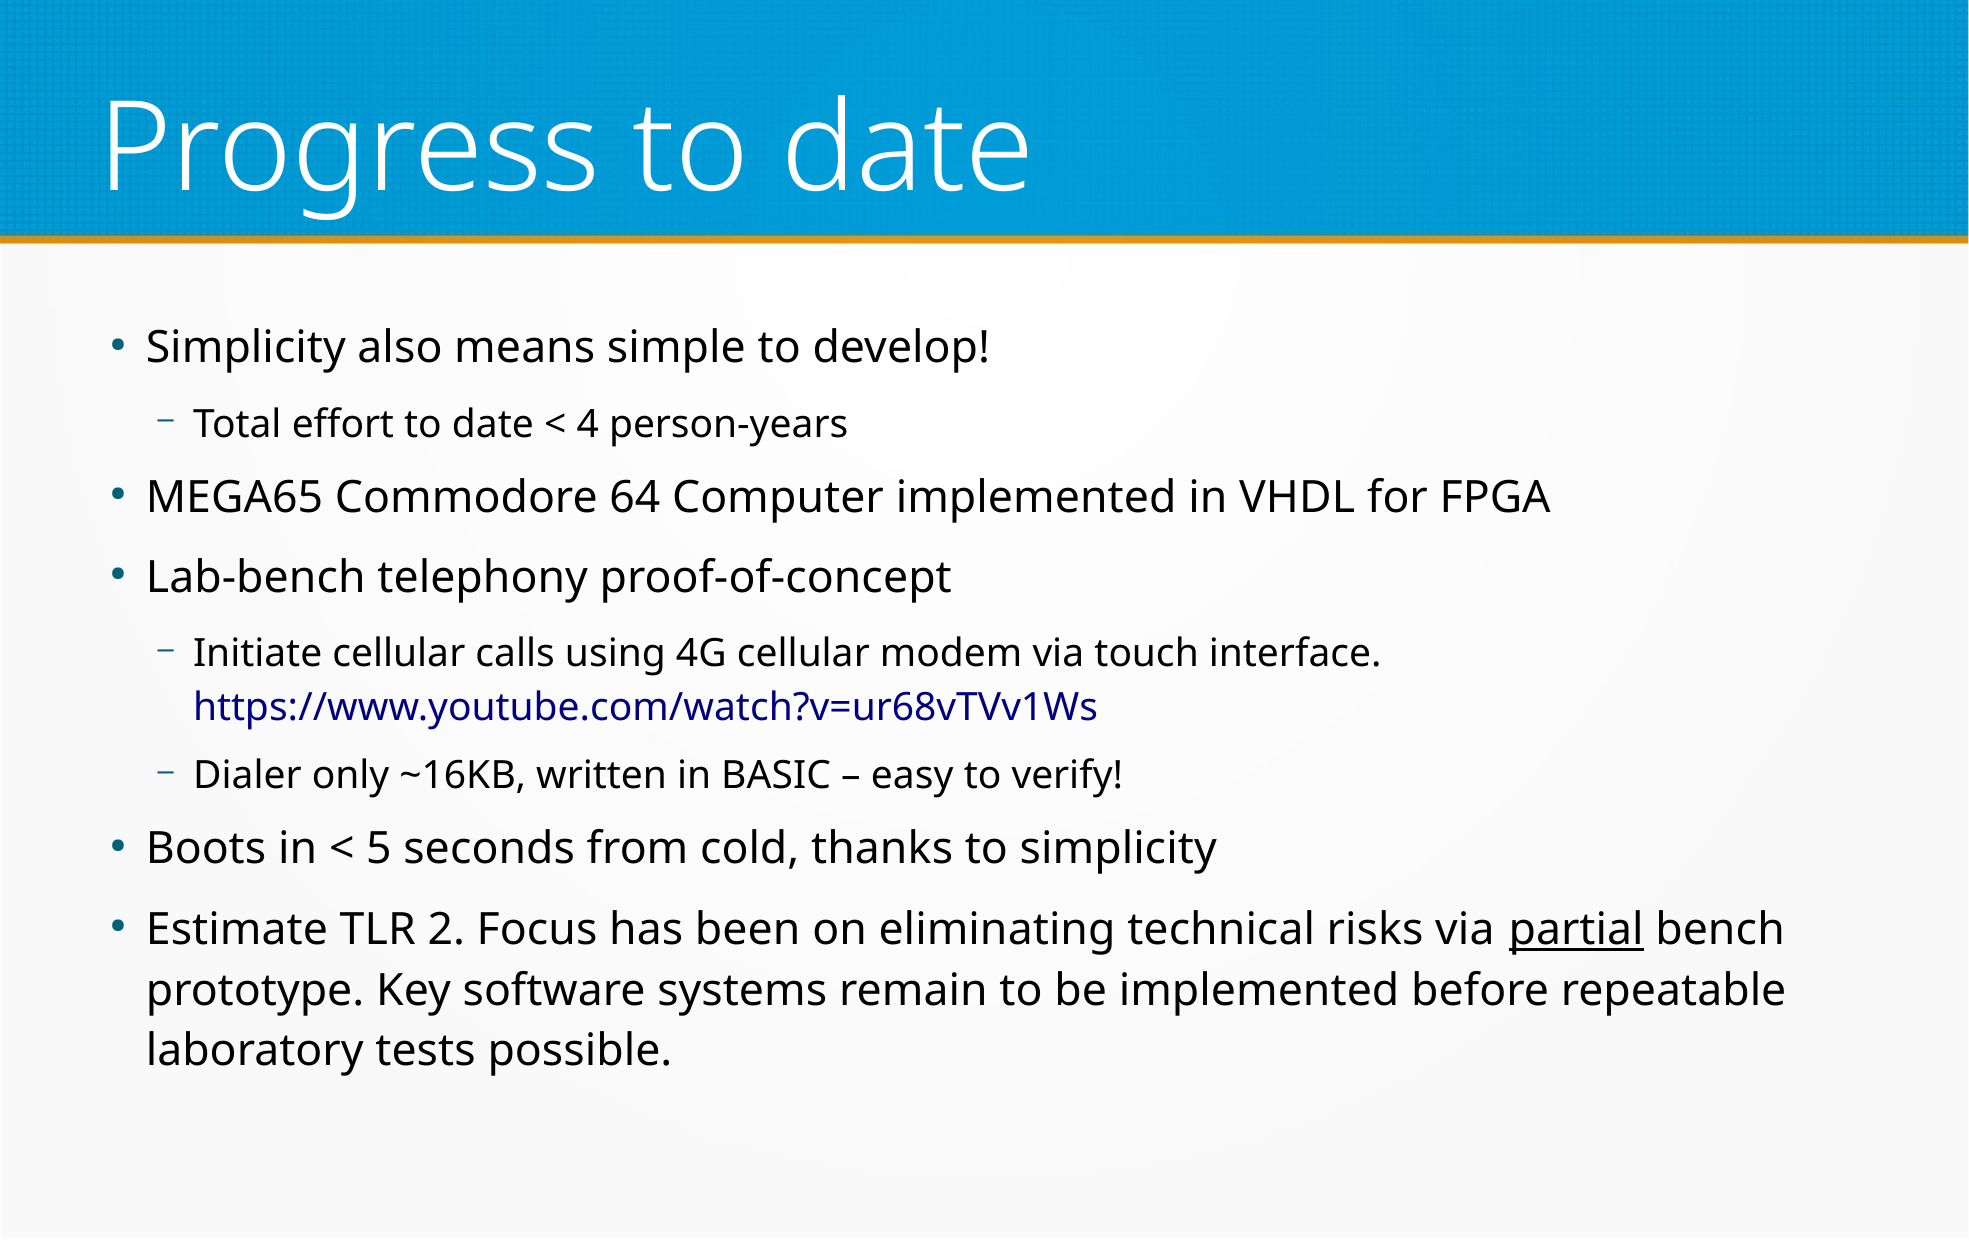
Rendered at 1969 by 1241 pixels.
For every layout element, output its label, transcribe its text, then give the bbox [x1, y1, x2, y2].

list Simplicity also means simple to develop! Total effort to date < 4 person-years MEGA65 Commodore 64 Computer implemented in VHDL for FPGA Lab-bench telephony proof-of-concept Initiate cellular calls using 4G cellular modem via touch interface. https://www.youtube.com/watch?v=ur68vTVv1Ws Dialer only ~16KB, written in BASIC – easy to verify! Boots in < 5 seconds from cold, thanks to simplicity Estimate TLR 2. Focus has been on eliminating technical risks via partial bench prototype. Key software systems remain to be implemented before repeatable laboratory tests possible. [98, 315, 1861, 1081]
title Progress to date [98, 19, 1870, 227]
picture [0, 233, 1969, 1241]
